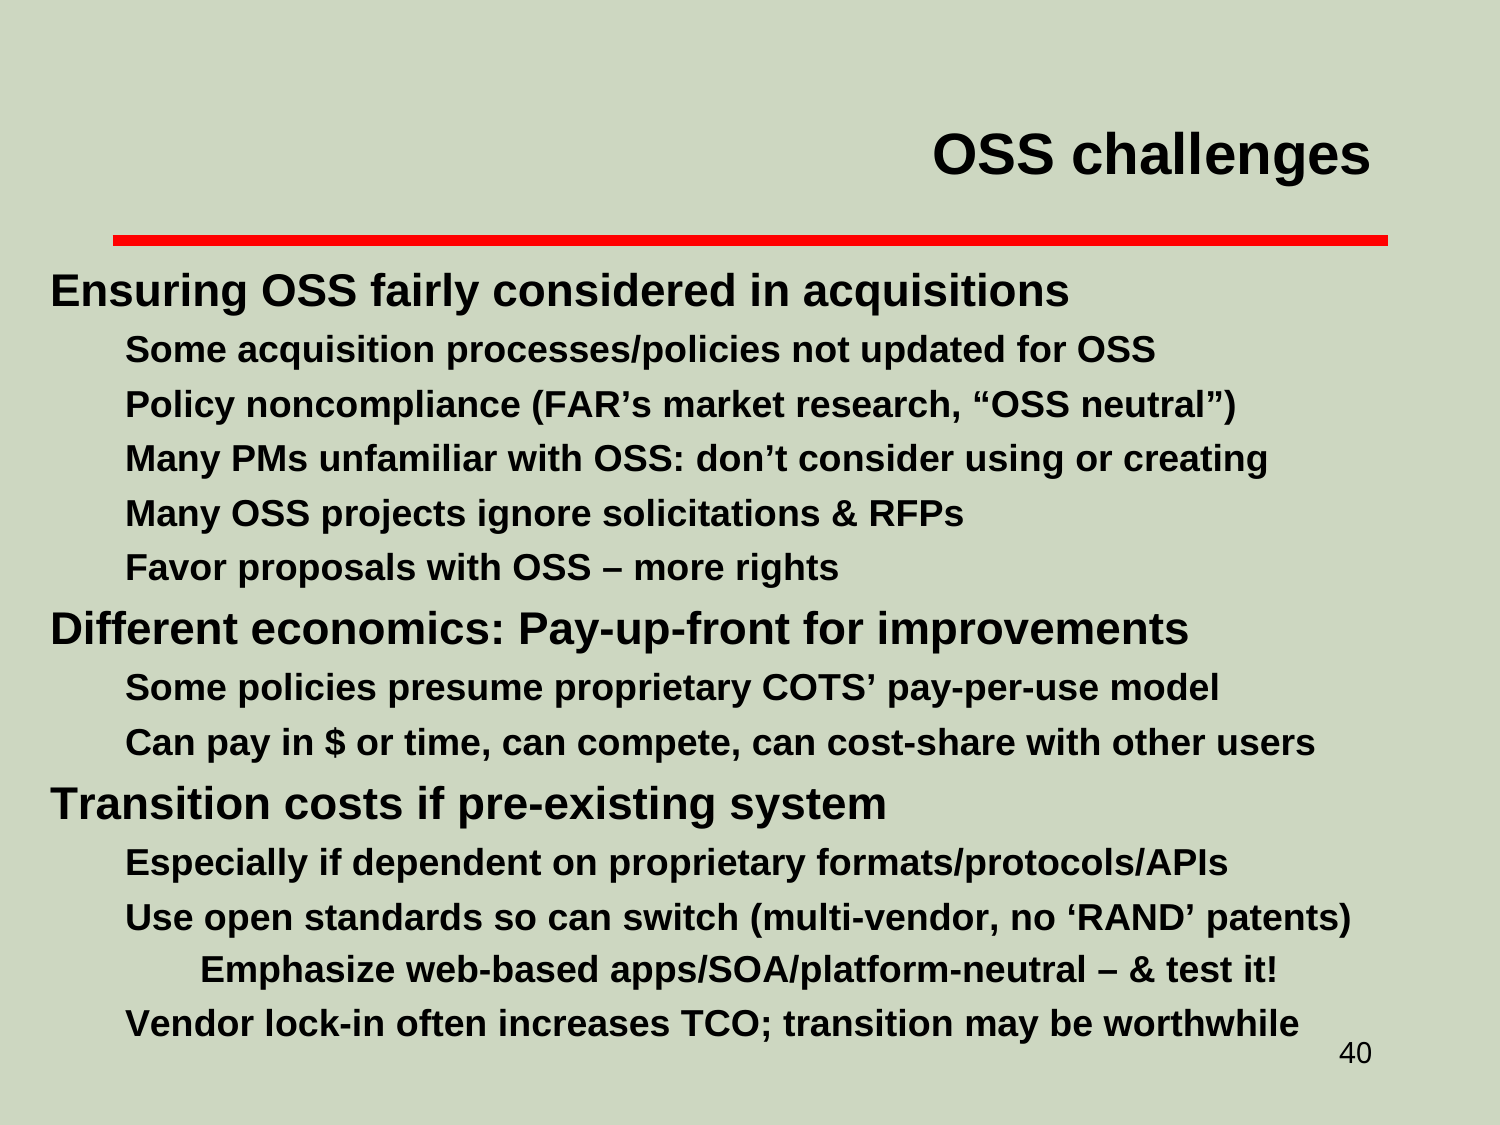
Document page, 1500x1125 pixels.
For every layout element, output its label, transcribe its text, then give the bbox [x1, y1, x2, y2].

title OSS challenges [337, 85, 1388, 224]
list Ensuring OSS fairly considered in acquisitions Some acquisition processes/policies not updated for OSS Policy noncompliance (FAR’s market research, “OSS neutral”) Many PMs unfamiliar with OSS: don’t consider using or creating Many OSS projects ignore solicitations & RFPs Favor proposals with OSS – more rights Different economics: Pay-up-front for improvements Some policies presume proprietary COTS’ pay-per-use model Can pay in $ or time, can compete, can cost-share with other users Transition costs if pre-existing system Especially if dependent on proprietary formats/protocols/APIs Use open standards so can switch (multi-vendor, no ‘RAND’ patents) Emphasize web-based apps/SOA/platform-neutral – & test it! Vendor lock-in often increases TCO; transition may be worthwhile [49, 265, 1435, 1045]
